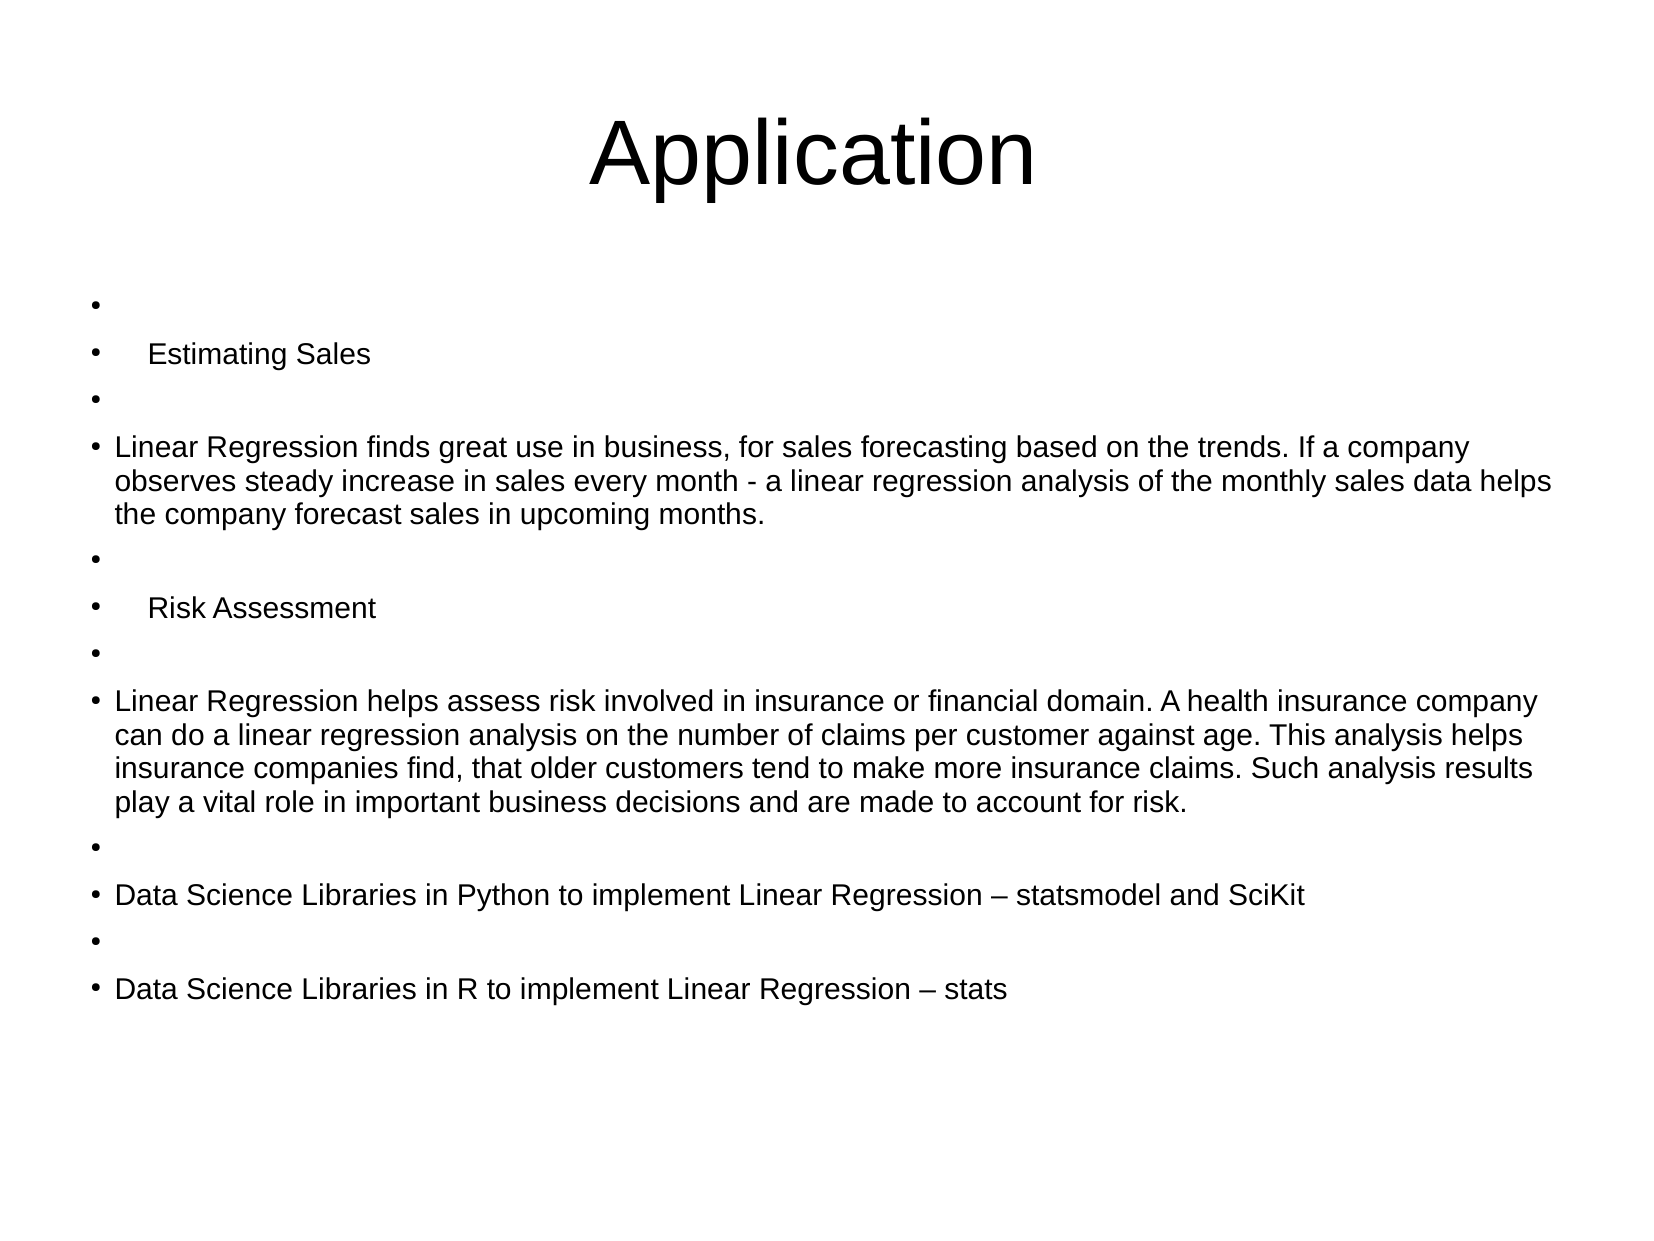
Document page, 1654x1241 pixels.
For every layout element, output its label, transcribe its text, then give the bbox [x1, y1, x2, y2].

list Estimating Sales Linear Regression finds great use in business, for sales forecasting based on the trends. If a company observes steady increase in sales every month - a linear regression analysis of the monthly sales data helps the company forecast sales in upcoming months. Risk Assessment Linear Regression helps assess risk involved in insurance or financial domain. A health insurance company can do a linear regression analysis on the number of claims per customer against age. This analysis helps insurance companies find, that older customers tend to make more insurance claims. Such analysis results play a vital role in important business decisions and are made to account for risk. Data Science Libraries in Python to implement Linear Regression – statsmodel and SciKit Data Science Libraries in R to implement Linear Regression – stats [82, 290, 1571, 1010]
title Application [82, 49, 1571, 257]
